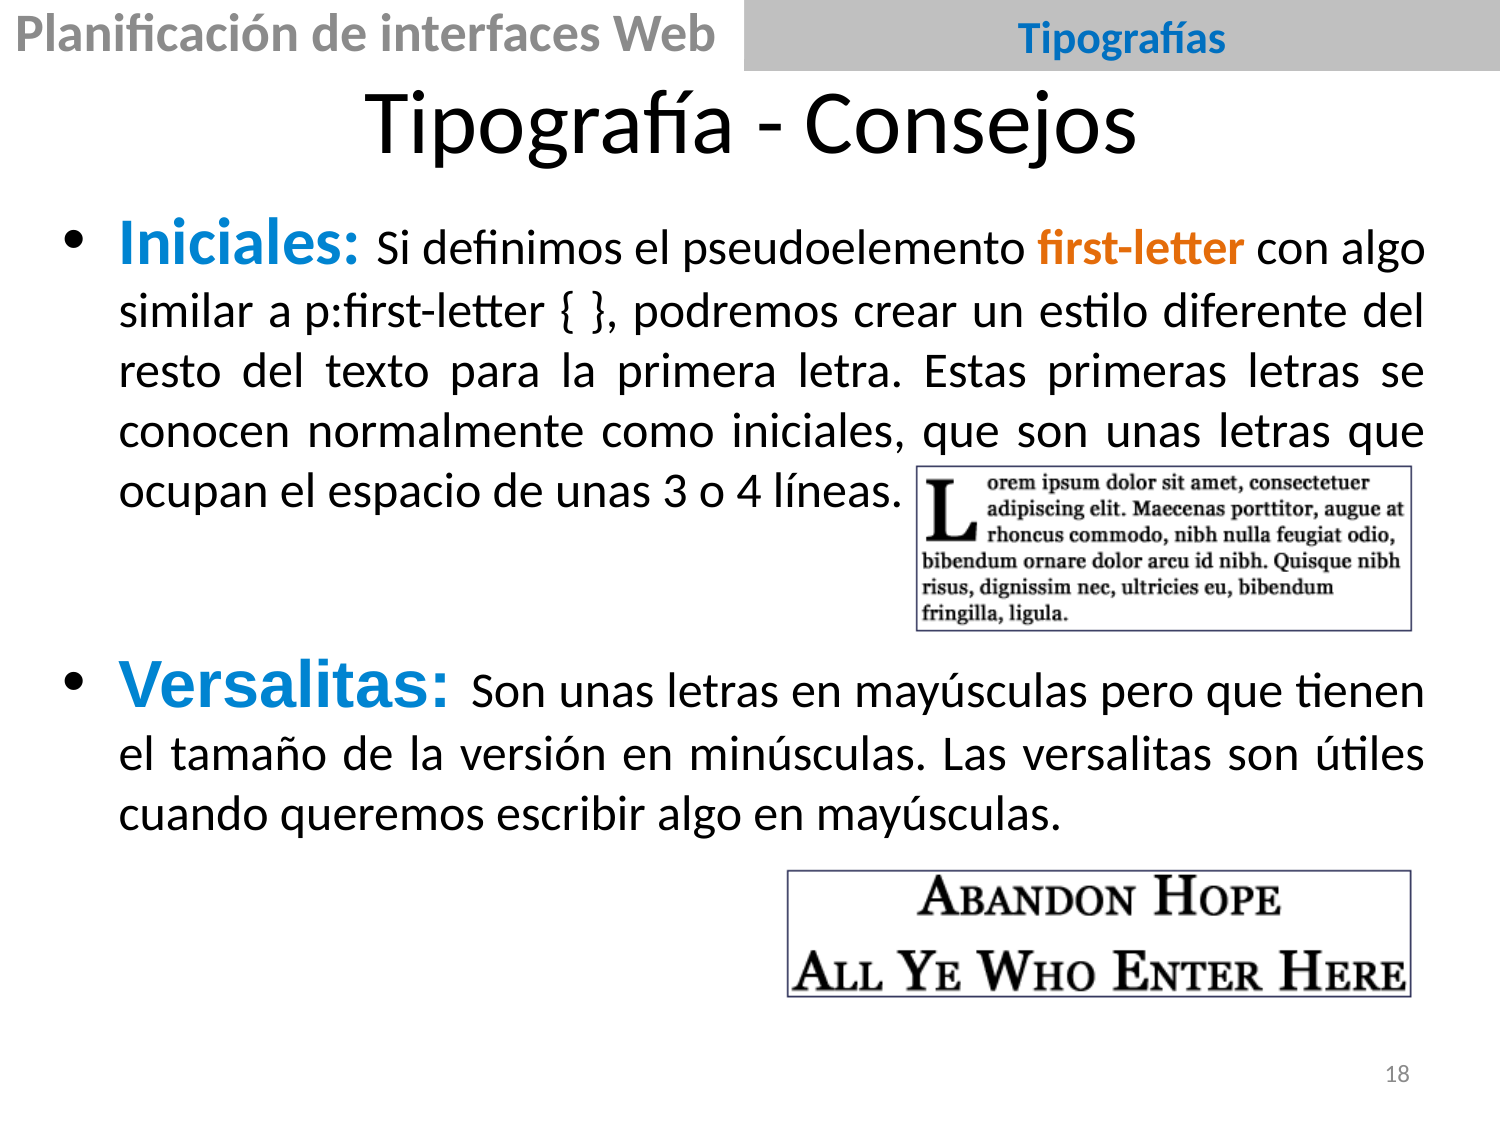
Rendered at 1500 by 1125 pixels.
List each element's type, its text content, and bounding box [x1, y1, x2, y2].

picture [909, 460, 1418, 633]
list Iniciales: Si definimos el pseudoelemento first-letter con algo similar a p:first-letter { }, podremos crear un estilo diferente del resto del texto para la primera letra. Estas primeras letras se conocen normalmente como iniciales, que son unas letras que ocupan el espacio de unas 3 o 4 líneas. [47, 190, 1441, 545]
title Tipografía - Consejos [76, 60, 1427, 190]
title Planificación de interfaces Web [0, 0, 745, 60]
slide_number <número> [1074, 1042, 1425, 1103]
title Tipografías [744, 0, 1500, 71]
picture [781, 864, 1418, 1004]
text_box Versalitas: Son unas letras en mayúsculas pero que tienen el tamaño de la versión en minúsculas. Las versalitas son útiles cuando queremos escribir algo en mayúsculas. [47, 633, 1441, 988]
